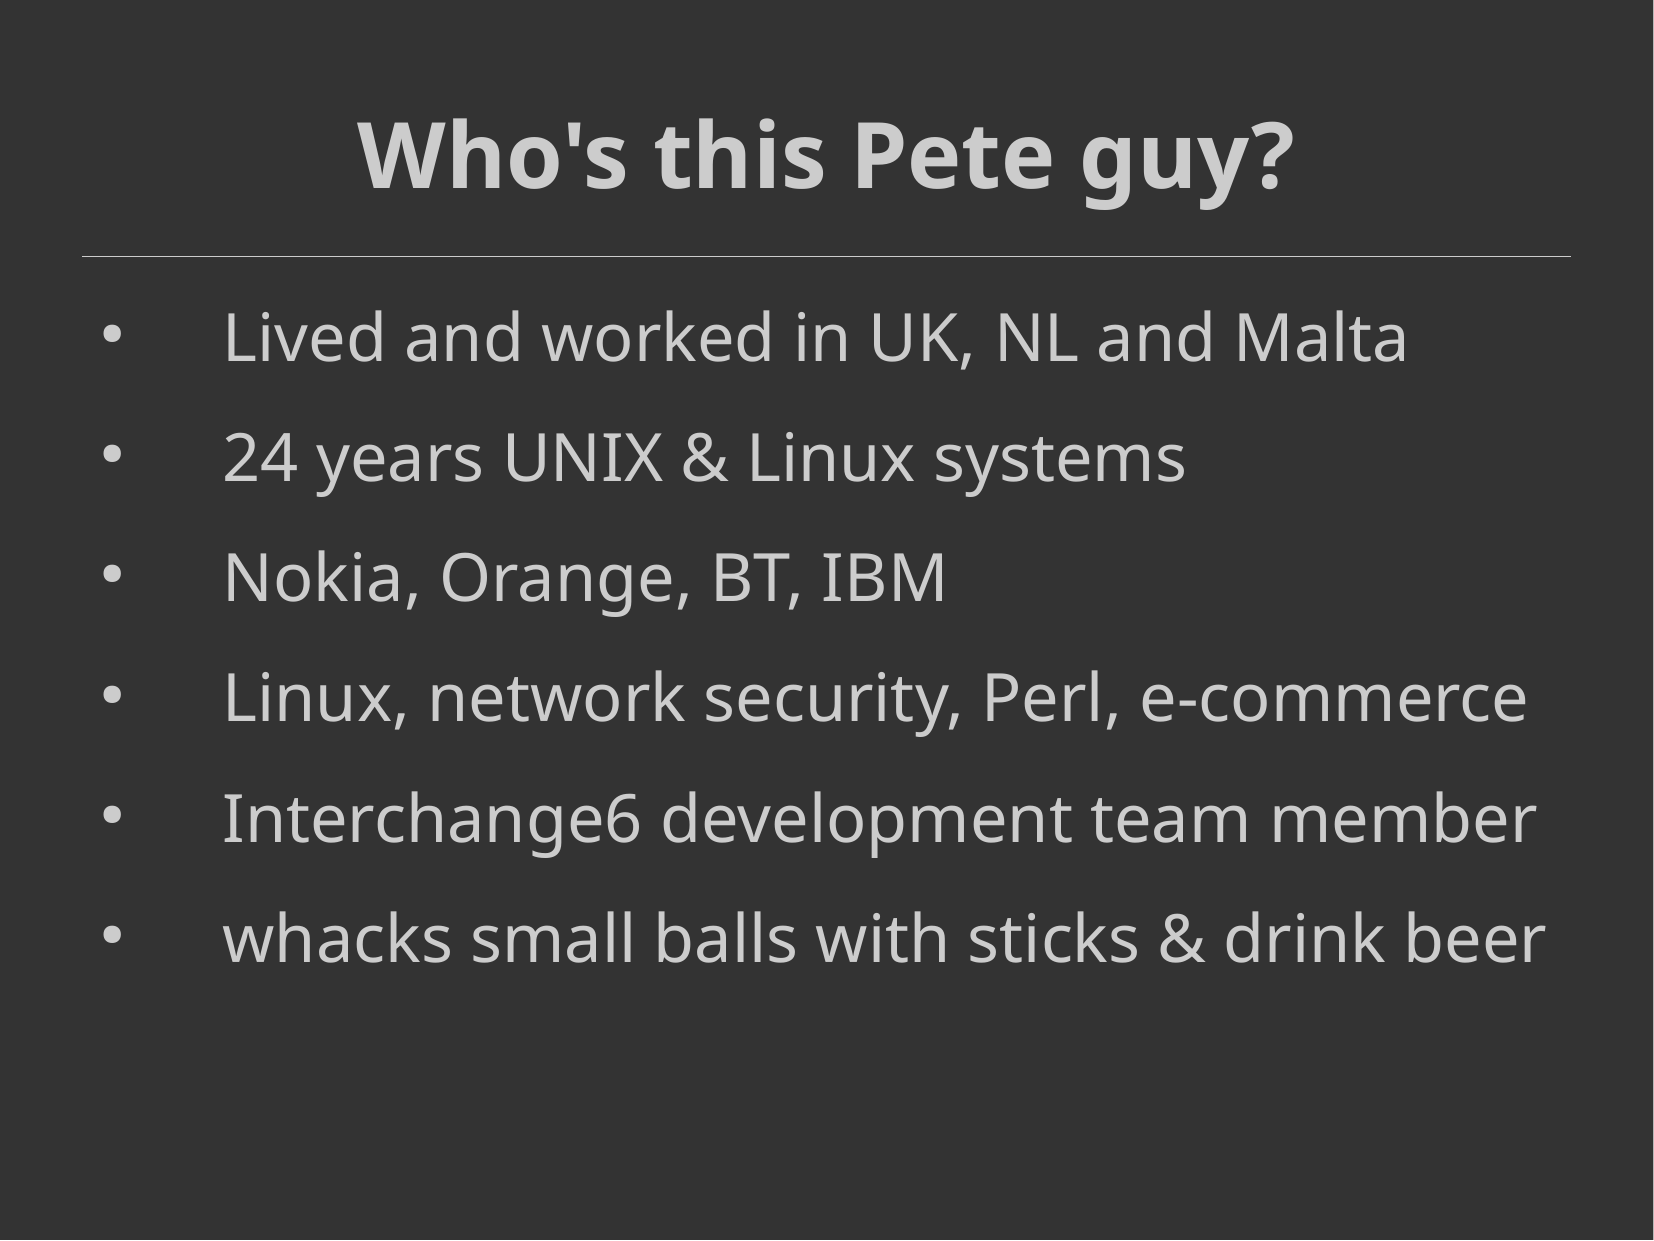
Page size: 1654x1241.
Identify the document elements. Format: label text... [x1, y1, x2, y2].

list Lived and worked in UK, NL and Malta 24 years UNIX & Linux systems Nokia, Orange, BT, IBM Linux, network security, Perl, e-commerce Interchange6 development team member whacks small balls with sticks & drink beer [82, 290, 1571, 1010]
title Who's this Pete guy? [82, 49, 1571, 257]
